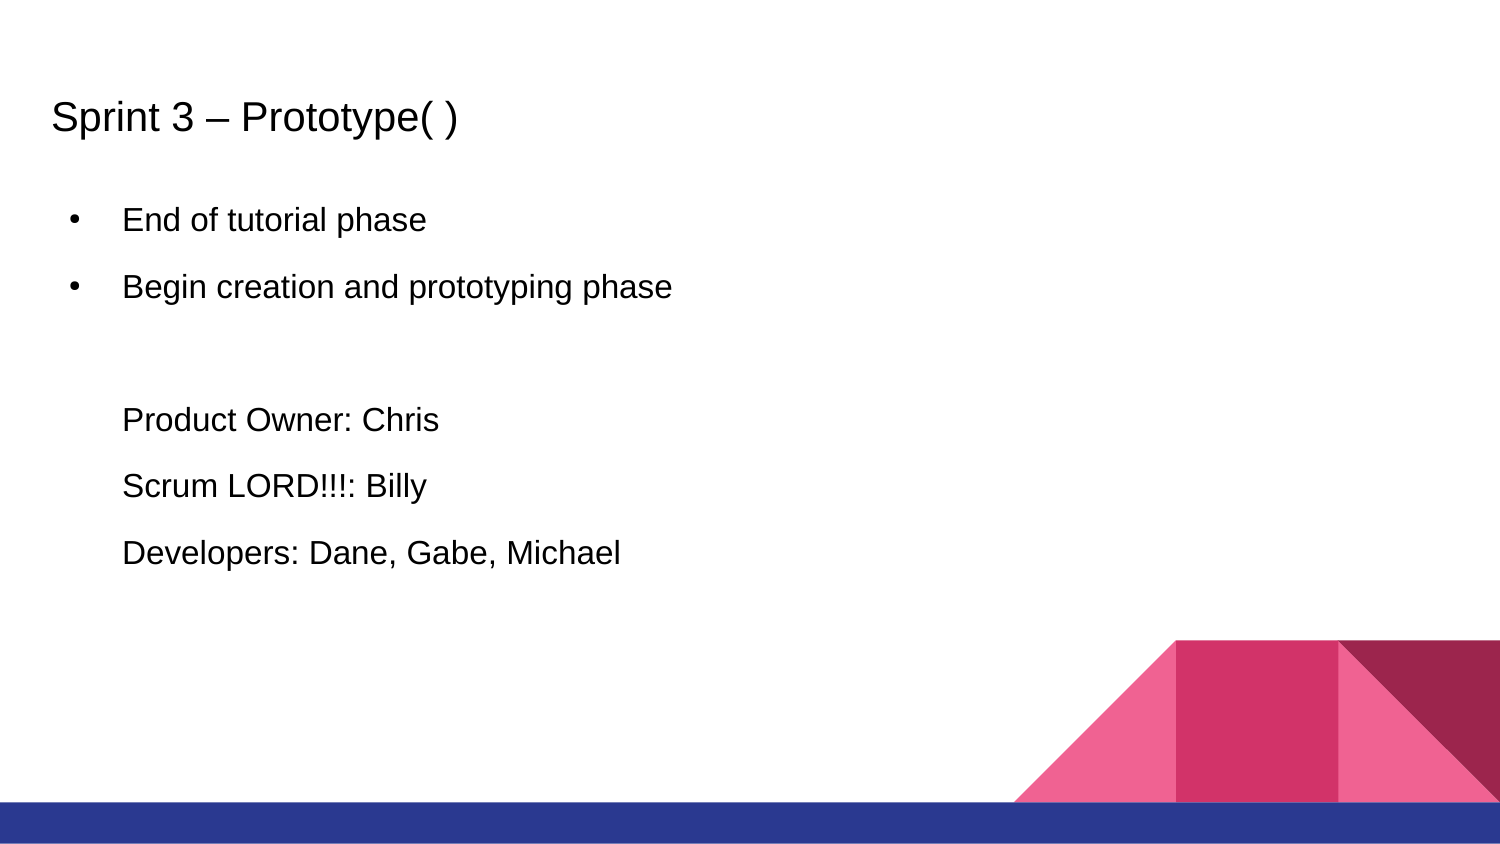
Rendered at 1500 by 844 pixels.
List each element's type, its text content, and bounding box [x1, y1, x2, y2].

title Sprint 3 – Prototype( ) [51, 67, 1449, 167]
list End of tutorial phase Begin creation and prototyping phase Product Owner: Chris Scrum LORD!!!: Billy Developers: Dane, Gabe, Michael [51, 201, 1449, 750]
